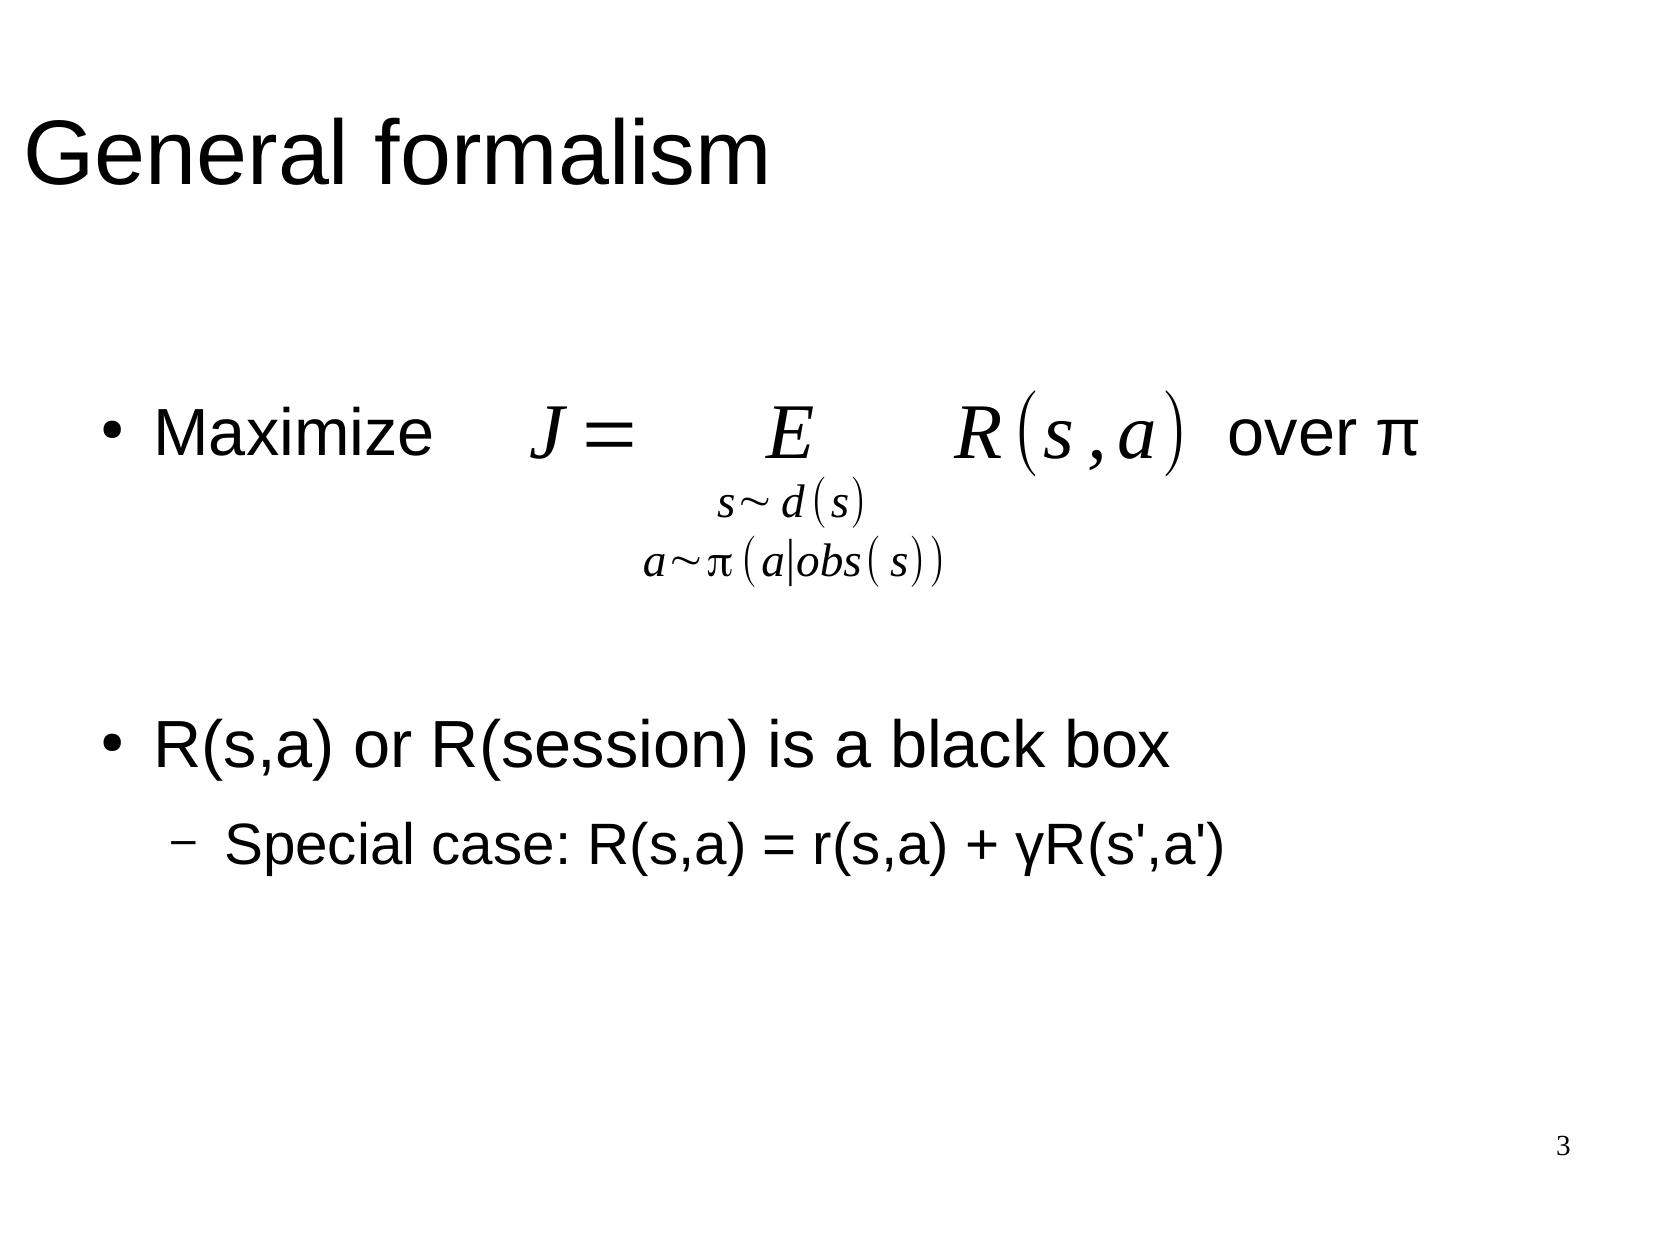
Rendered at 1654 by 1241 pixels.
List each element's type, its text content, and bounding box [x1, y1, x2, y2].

chart [509, 384, 1207, 590]
list Maximize over π R(s,a) or R(session) is a black box Special case: R(s,a) = r(s,a) + γR(s',a') [82, 290, 1571, 1241]
title General formalism [23, 49, 1512, 257]
